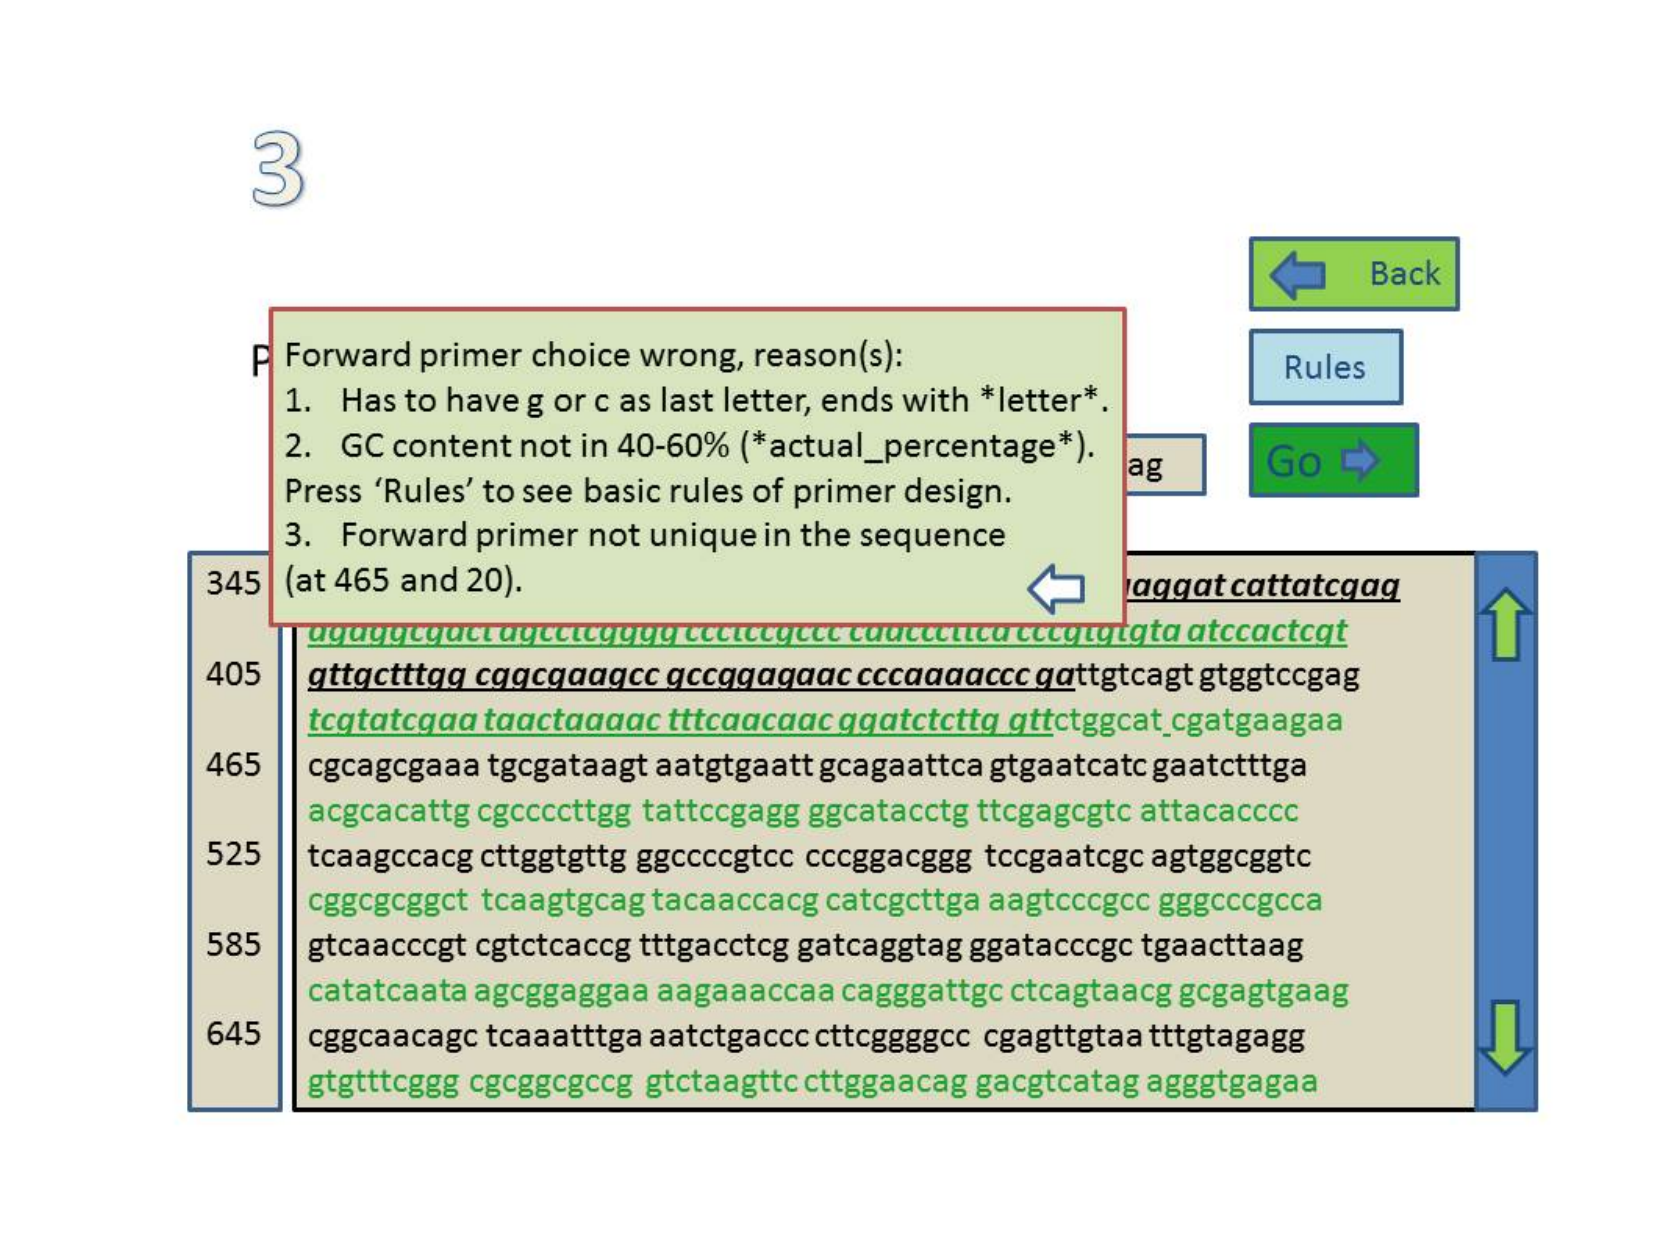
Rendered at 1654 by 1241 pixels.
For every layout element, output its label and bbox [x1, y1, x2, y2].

picture [75, 49, 1576, 1175]
